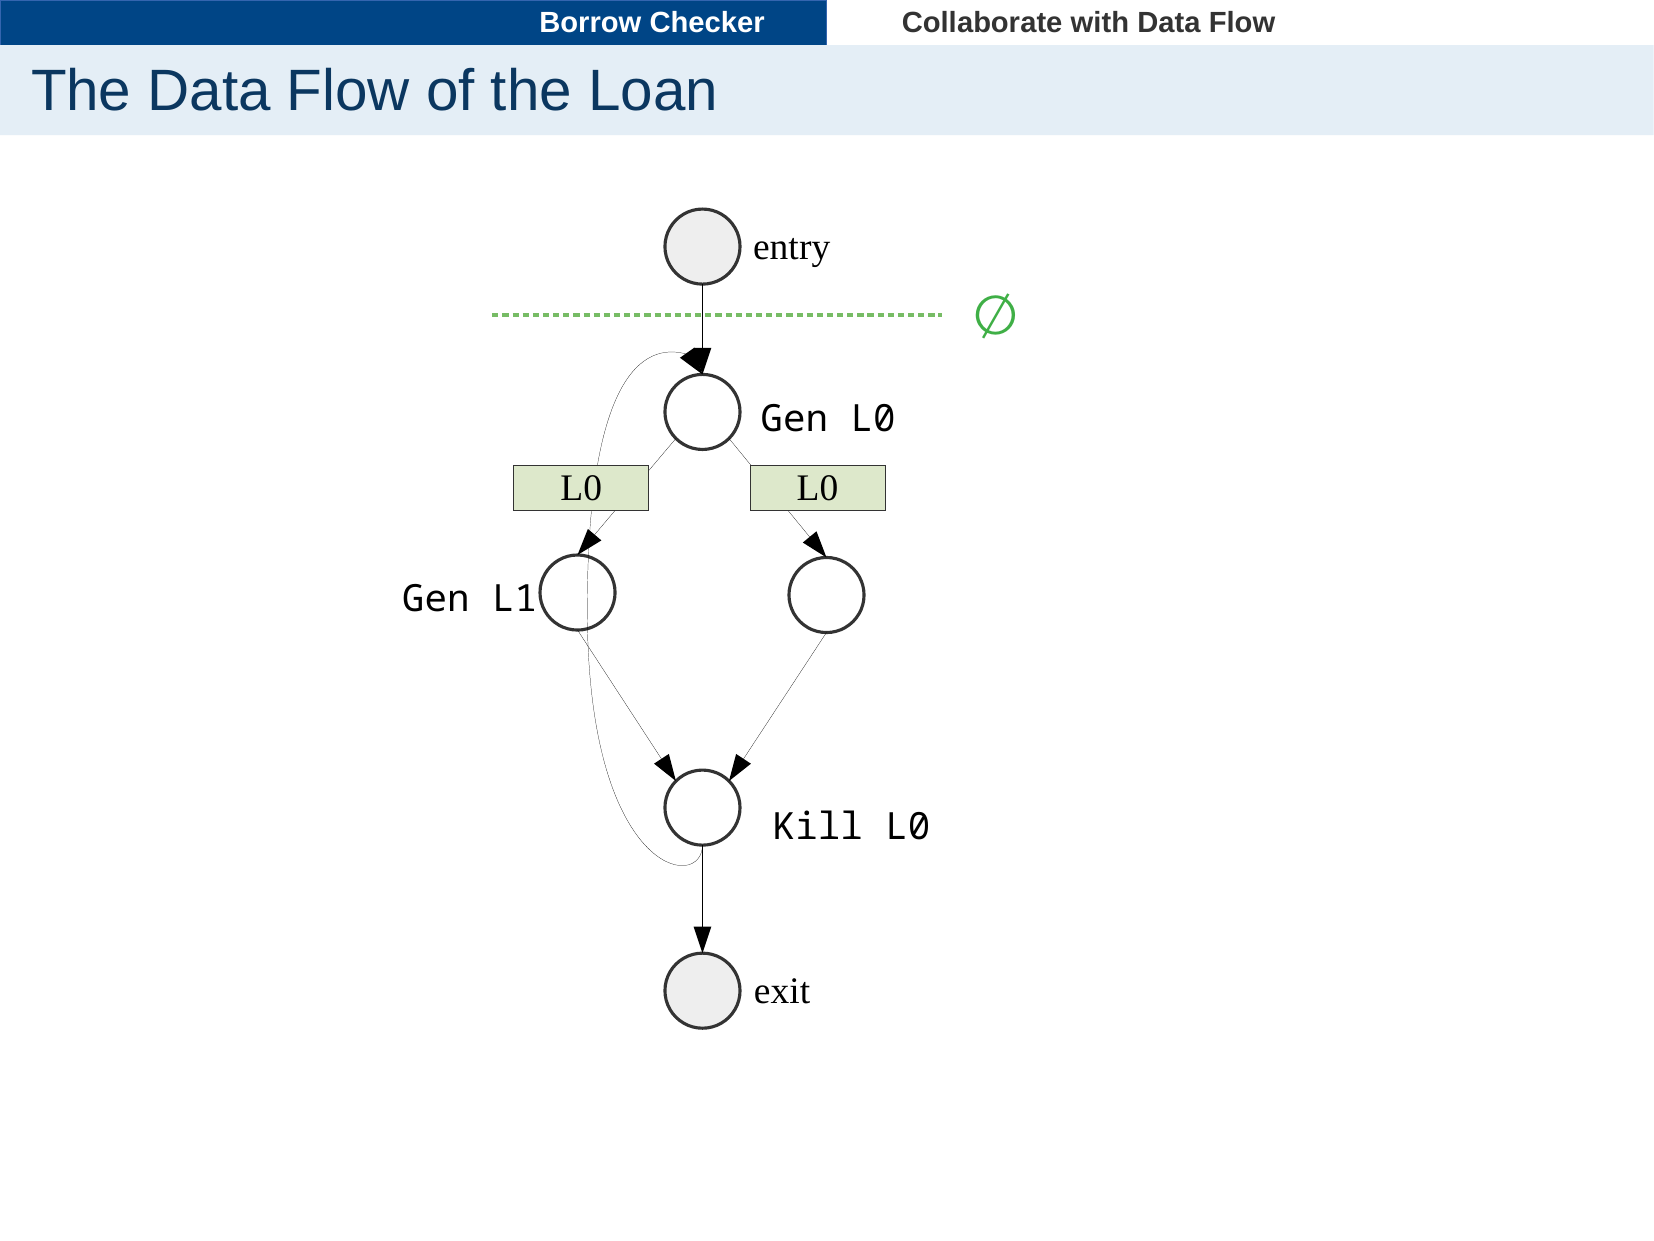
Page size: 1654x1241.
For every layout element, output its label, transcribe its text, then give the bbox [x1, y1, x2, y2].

text_box [555, 623, 585, 631]
text_box Gen L0 [745, 384, 966, 443]
text_box L0 [750, 465, 886, 511]
text_box [664, 770, 741, 846]
text_box The Data Flow of the Loan [0, 45, 1654, 136]
title Collaborate with Data Flow [826, 0, 1654, 45]
text_box Kill L0 [758, 791, 979, 851]
text_box [586, 623, 600, 629]
text_box [788, 557, 865, 633]
text_box [587, 556, 602, 564]
text_box ∅ [960, 267, 1201, 360]
text_box L0 [513, 465, 649, 511]
text_box entry [664, 209, 741, 285]
text_box [664, 374, 741, 450]
text_box Gen L1 [387, 564, 608, 623]
title Borrow Checker [0, 0, 766, 45]
text_box exit [664, 953, 741, 1029]
text_box [608, 570, 616, 615]
text_box [553, 555, 586, 564]
